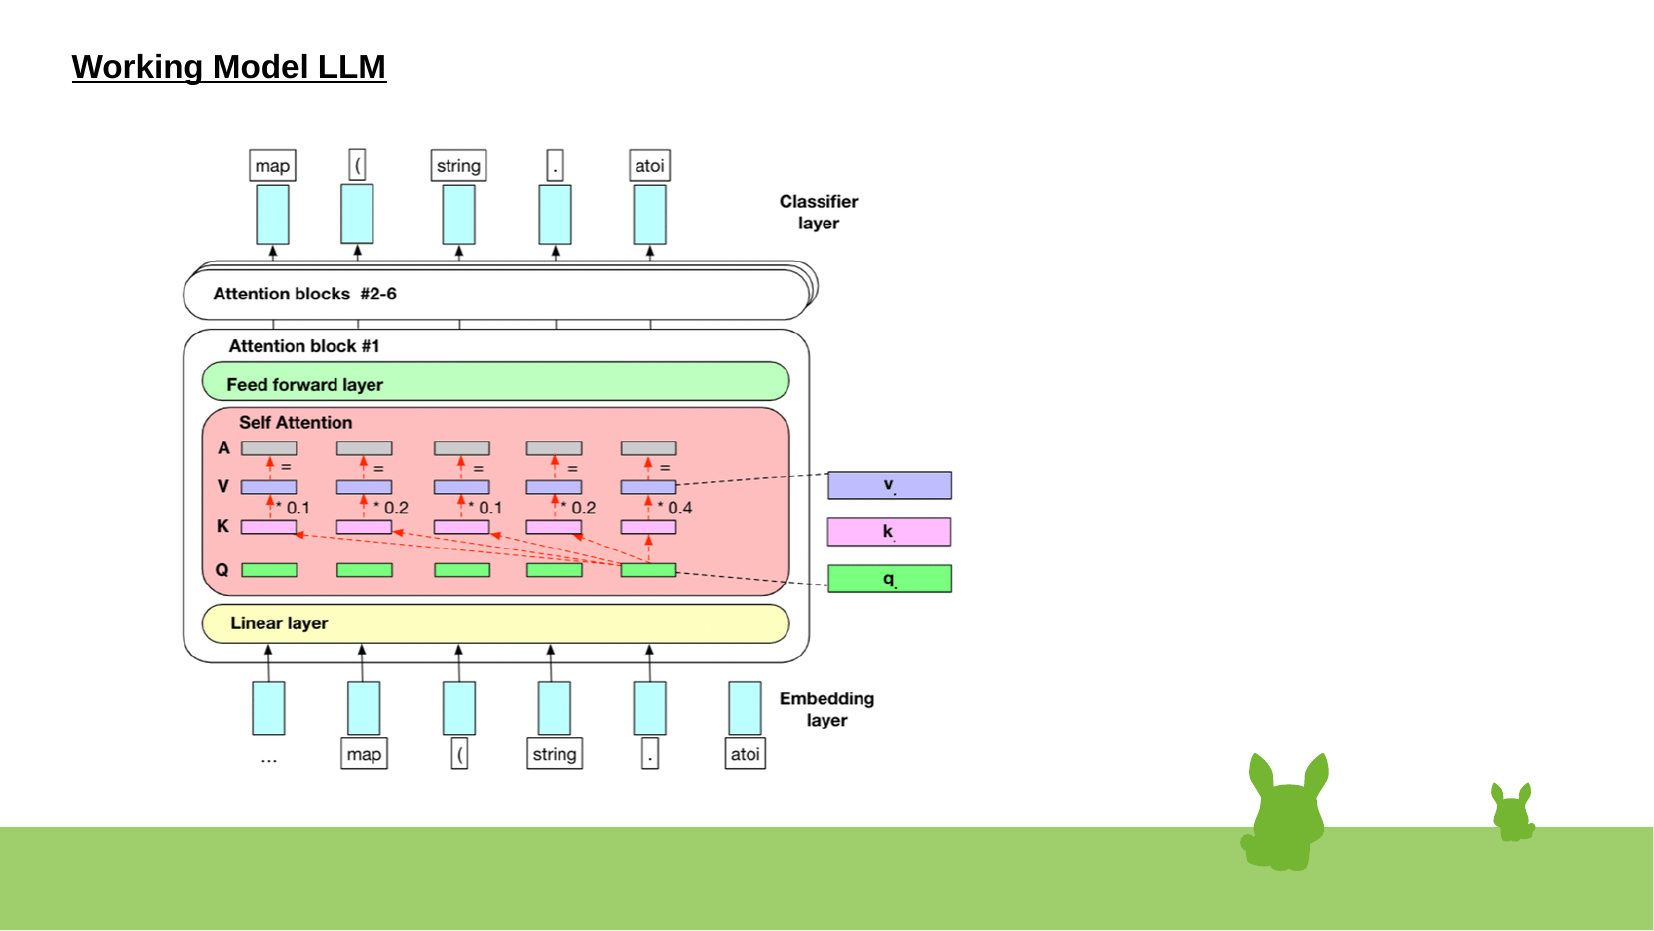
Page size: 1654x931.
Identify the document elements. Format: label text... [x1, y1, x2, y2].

text_box Working Model LLM [56, 41, 402, 94]
picture [147, 118, 975, 800]
